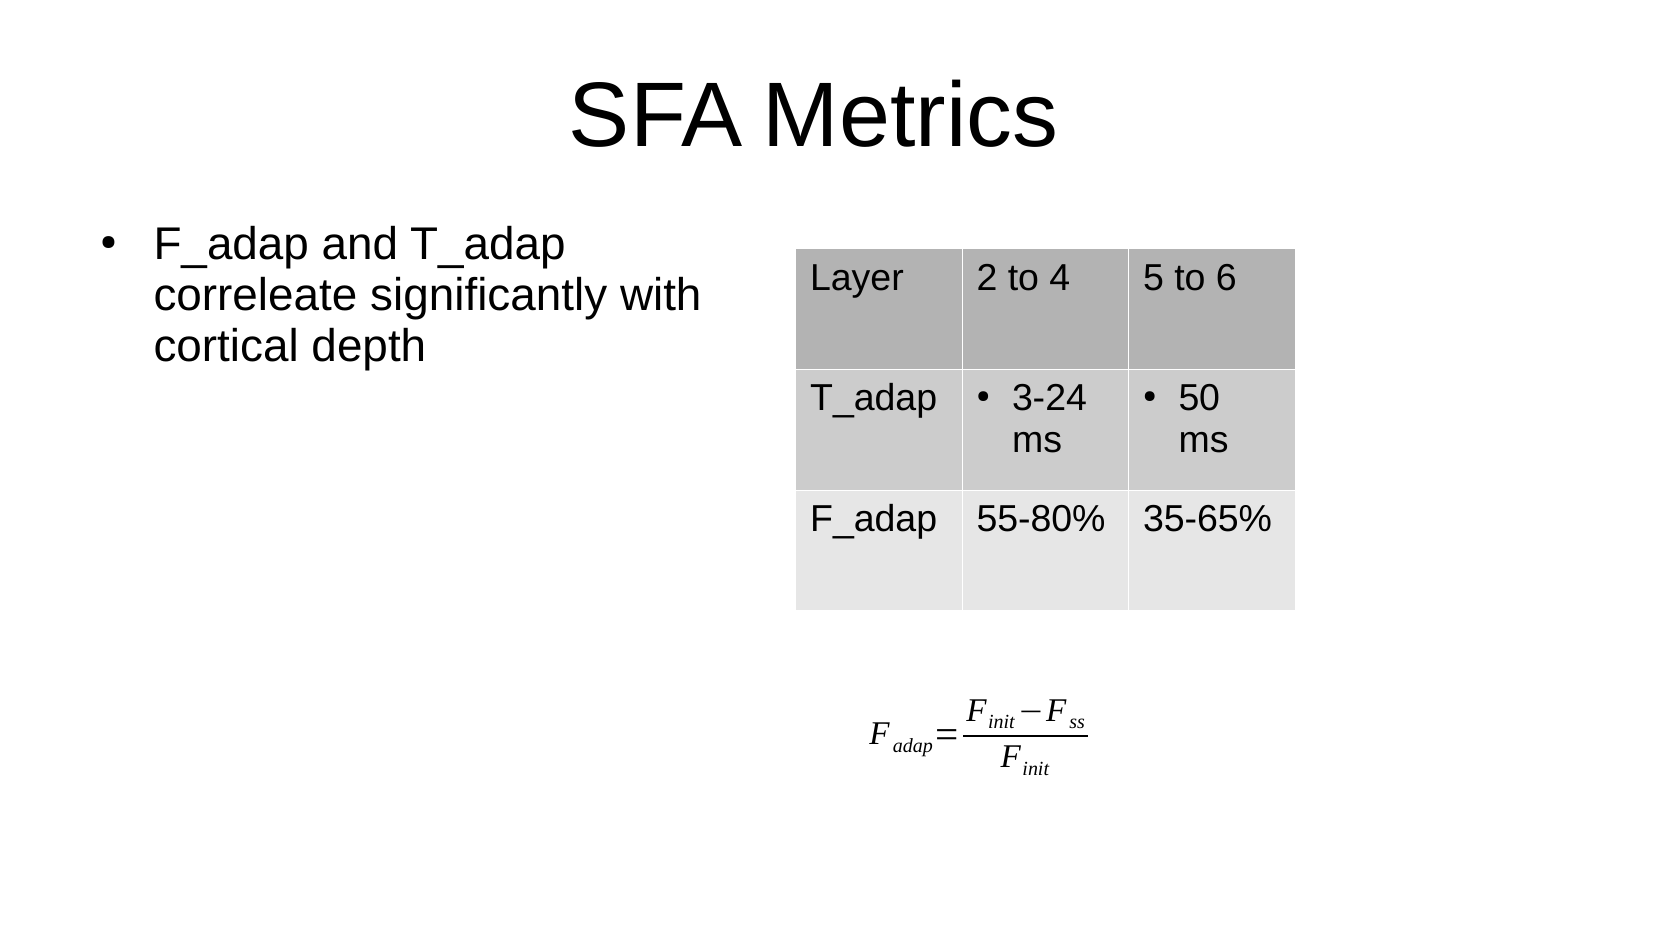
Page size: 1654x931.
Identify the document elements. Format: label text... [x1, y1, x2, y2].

table_cell 50 ms [1129, 370, 1295, 490]
table_header 5 to 6 [1129, 249, 1295, 369]
table_cell 35-65% [1129, 491, 1295, 610]
table_cell 55-80% [963, 491, 1128, 610]
table_header Layer [796, 249, 962, 369]
table_cell T_adap [796, 370, 962, 490]
table_cell F_adap [796, 491, 962, 610]
list F_adap and T_adap correleate significantly with cortical depth [82, 217, 736, 758]
chart [861, 691, 1096, 781]
table_cell 3-24 ms [963, 370, 1128, 490]
title SFA Metrics [82, 37, 1571, 193]
table_header 2 to 4 [963, 249, 1128, 369]
